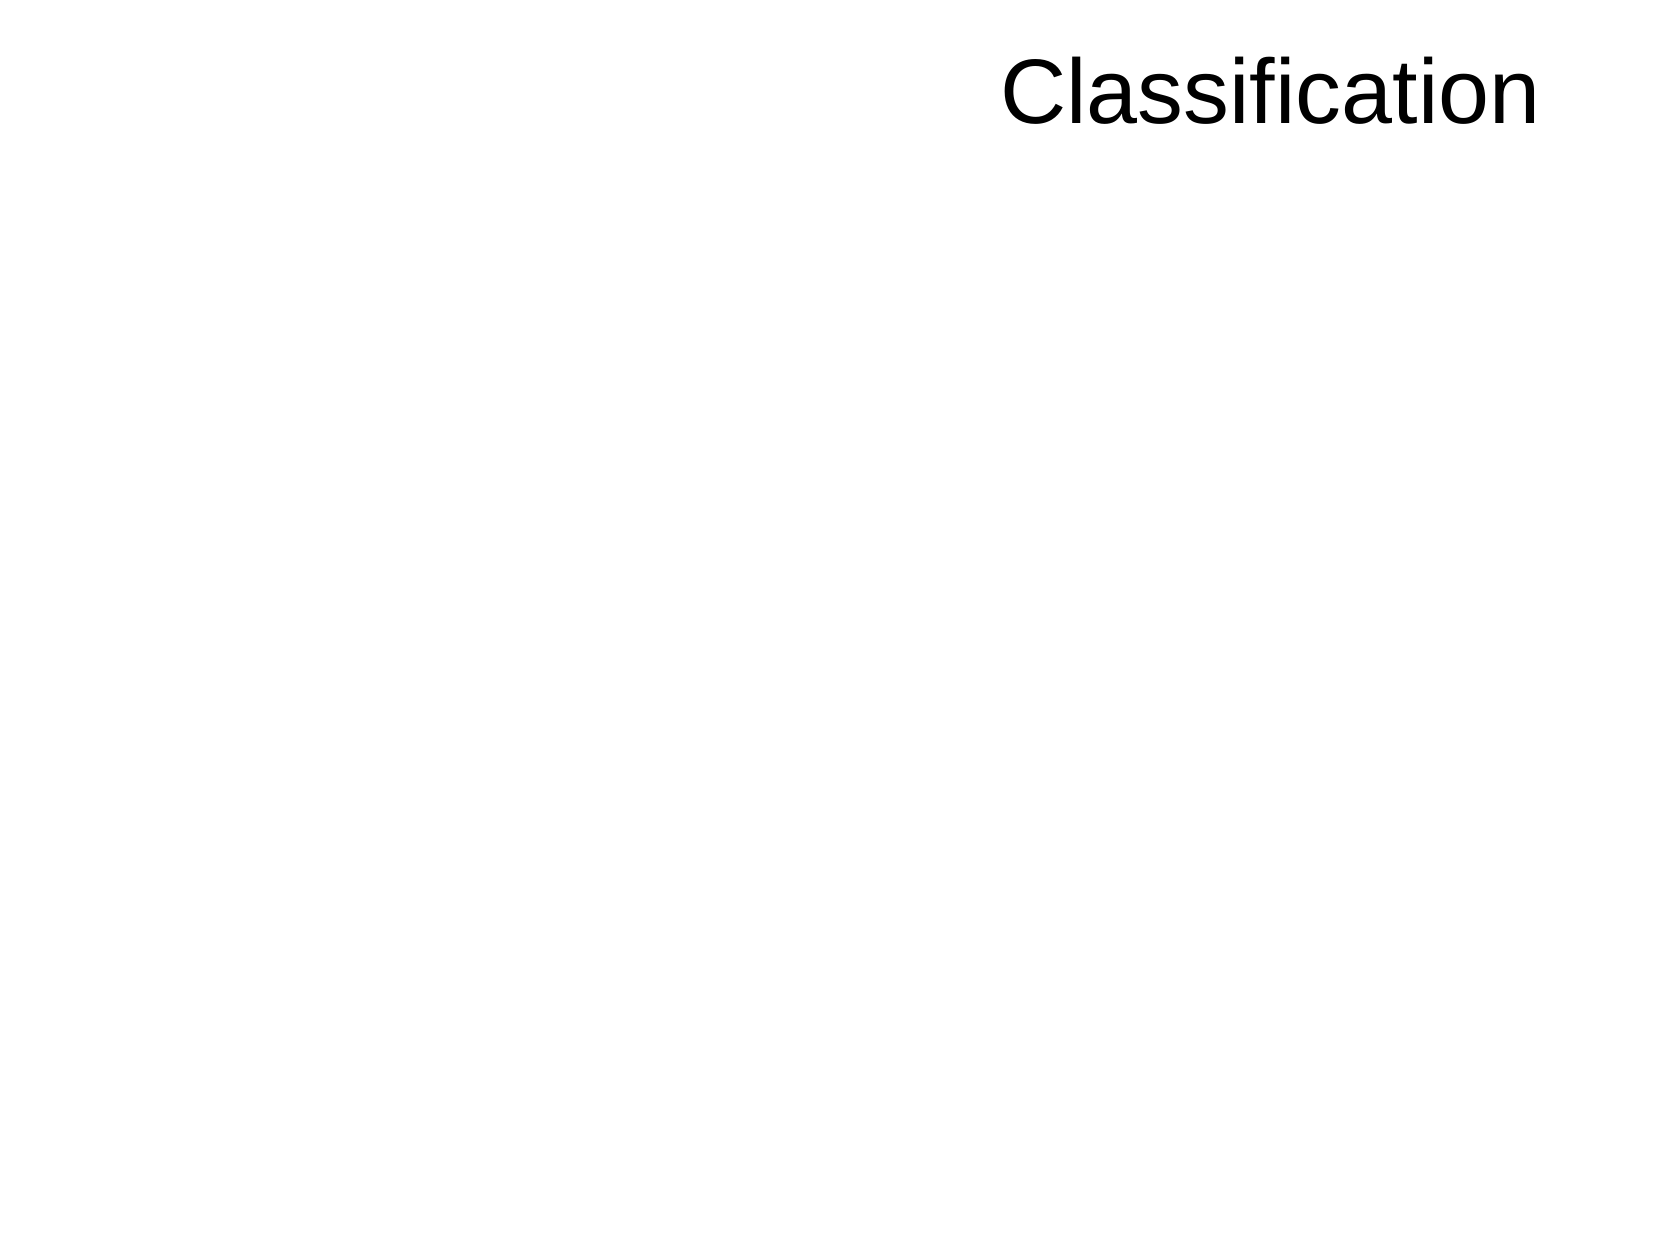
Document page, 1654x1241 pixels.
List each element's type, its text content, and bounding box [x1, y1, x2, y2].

title Classification [53, 22, 1542, 367]
